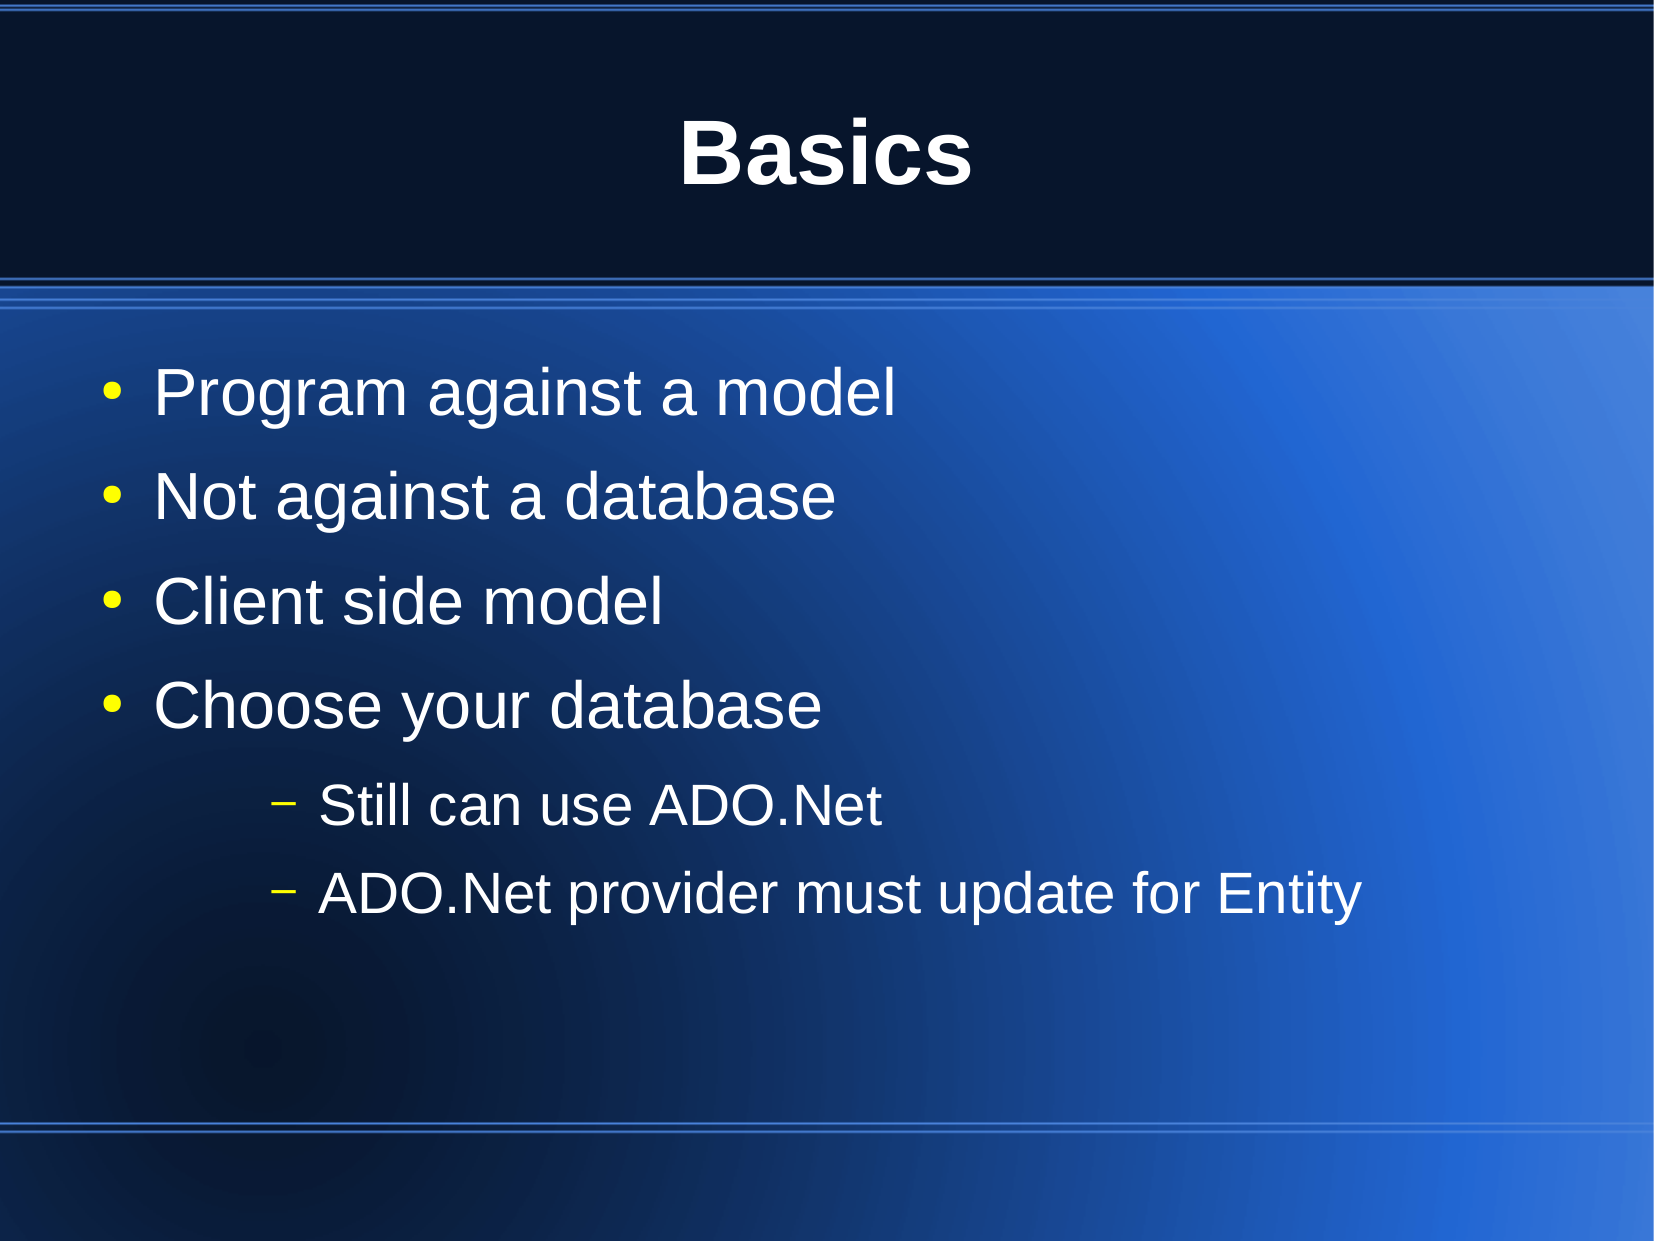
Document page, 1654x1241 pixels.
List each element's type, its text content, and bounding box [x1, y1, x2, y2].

title Basics [82, 49, 1571, 257]
list Program against a model Not against a database Client side model Choose your database Still can use ADO.Net ADO.Net provider must update for Entity [82, 355, 1571, 1058]
picture [0, 0, 1654, 1241]
